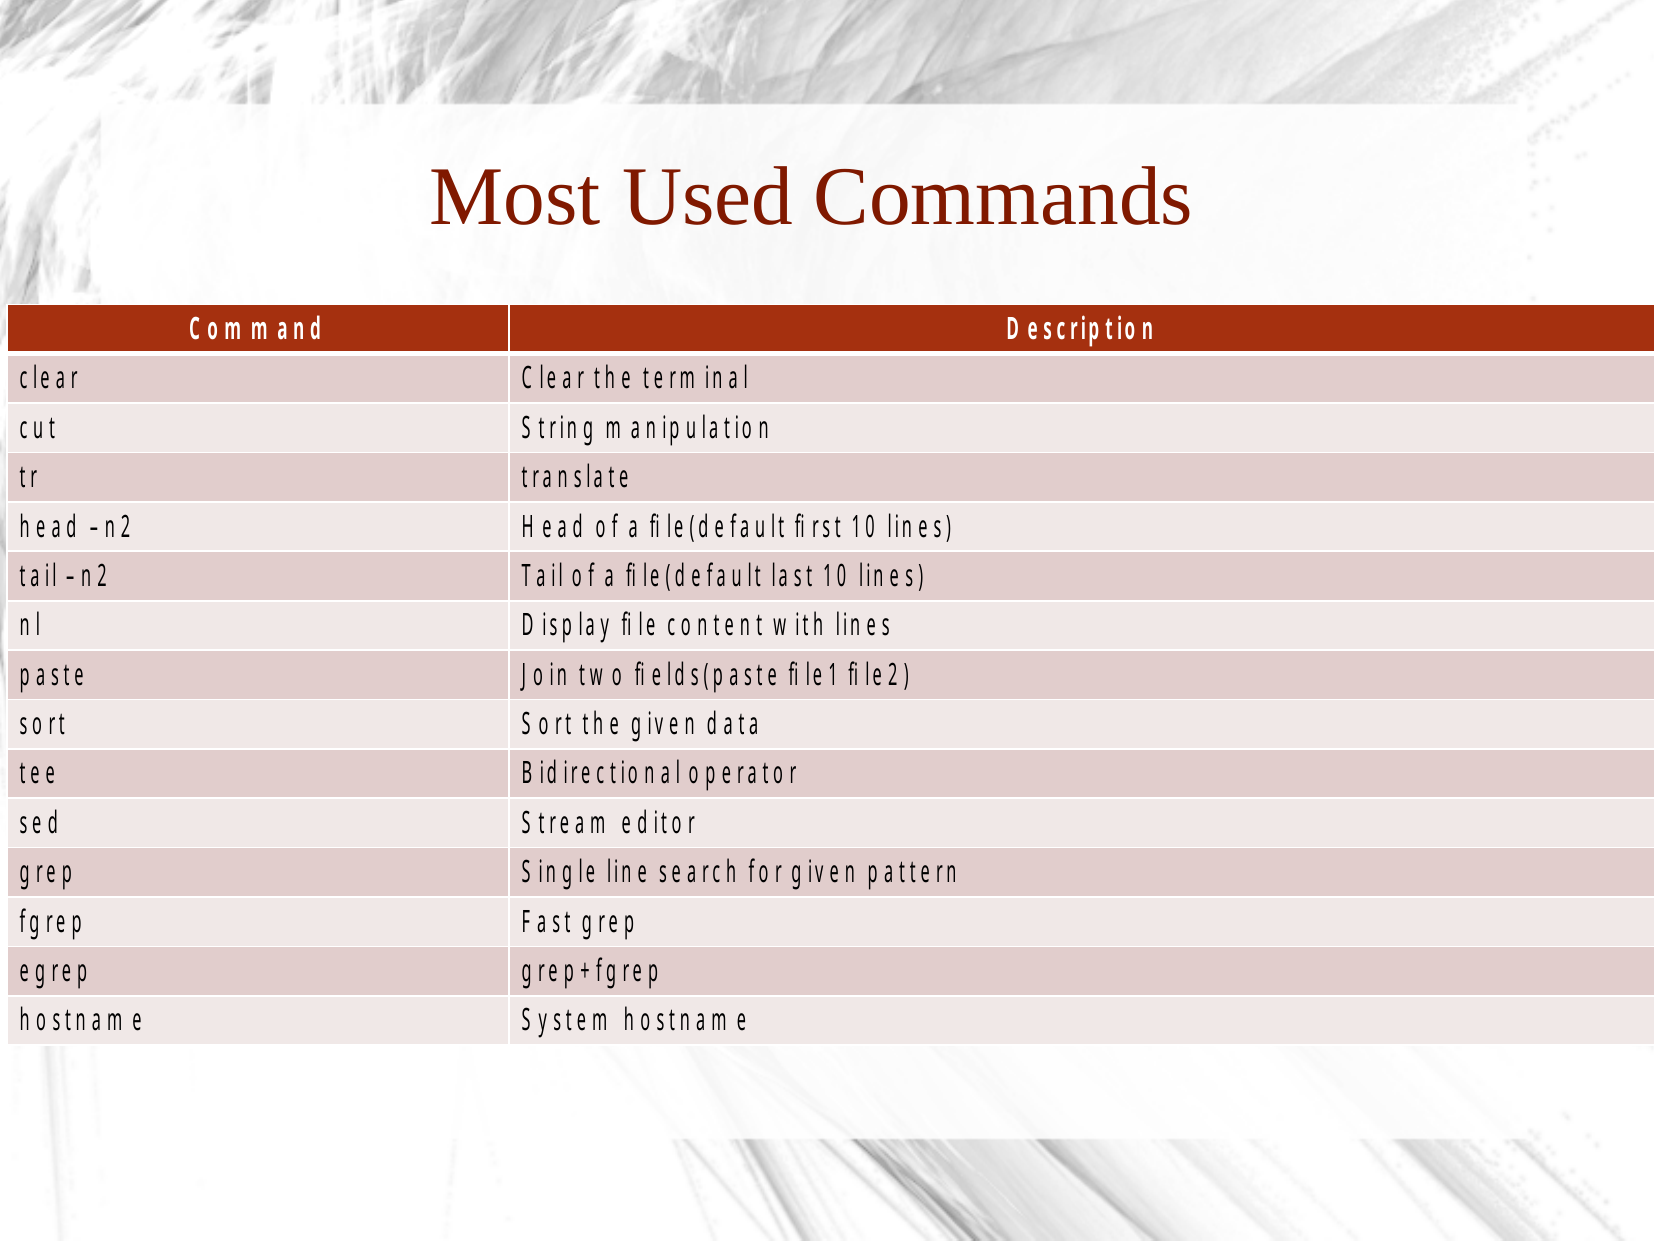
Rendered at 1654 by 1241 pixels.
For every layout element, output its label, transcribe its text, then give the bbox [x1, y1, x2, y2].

picture [0, 0, 1654, 1241]
title Most Used Commands [118, 112, 1506, 281]
